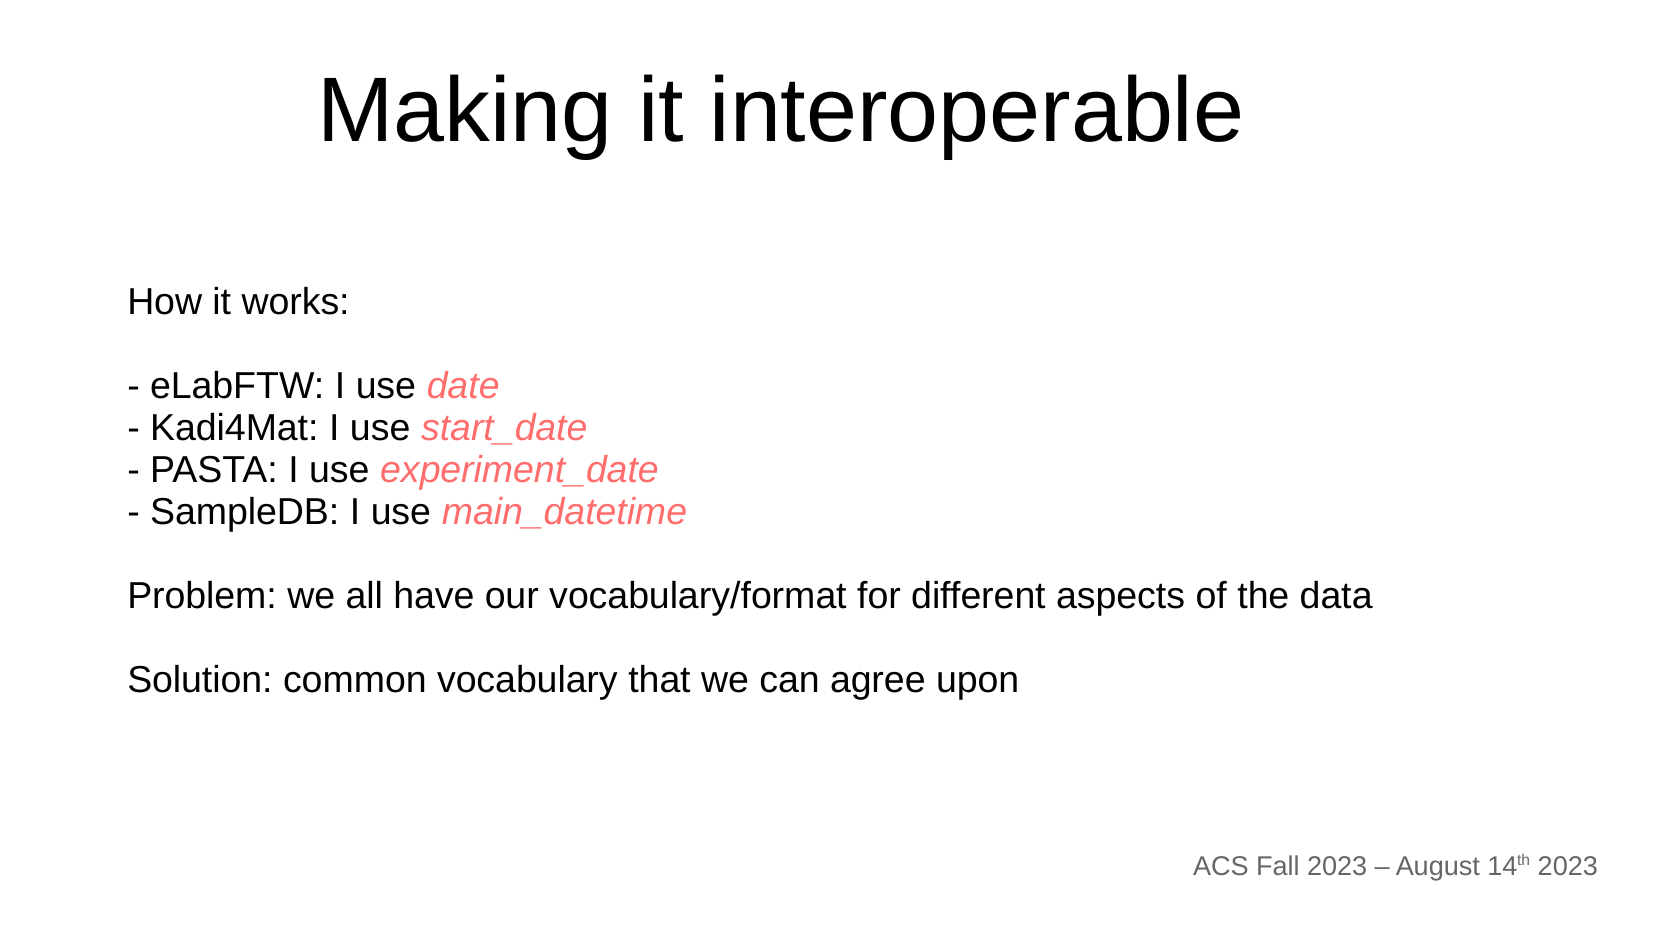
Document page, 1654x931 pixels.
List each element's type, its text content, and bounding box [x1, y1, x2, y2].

text_box ACS Fall 2023 – August 14th 2023 [1162, 843, 1613, 901]
text_box How it works: - eLabFTW: I use date - Kadi4Mat: I use start_date - PASTA: I use experiment_date - SampleDB: I use main_datetime Problem: we all have our vocabulary/format for different aspects of the data Solution: common vocabulary that we can agree upon [112, 273, 1538, 751]
title Making it interoperable [37, 32, 1526, 188]
